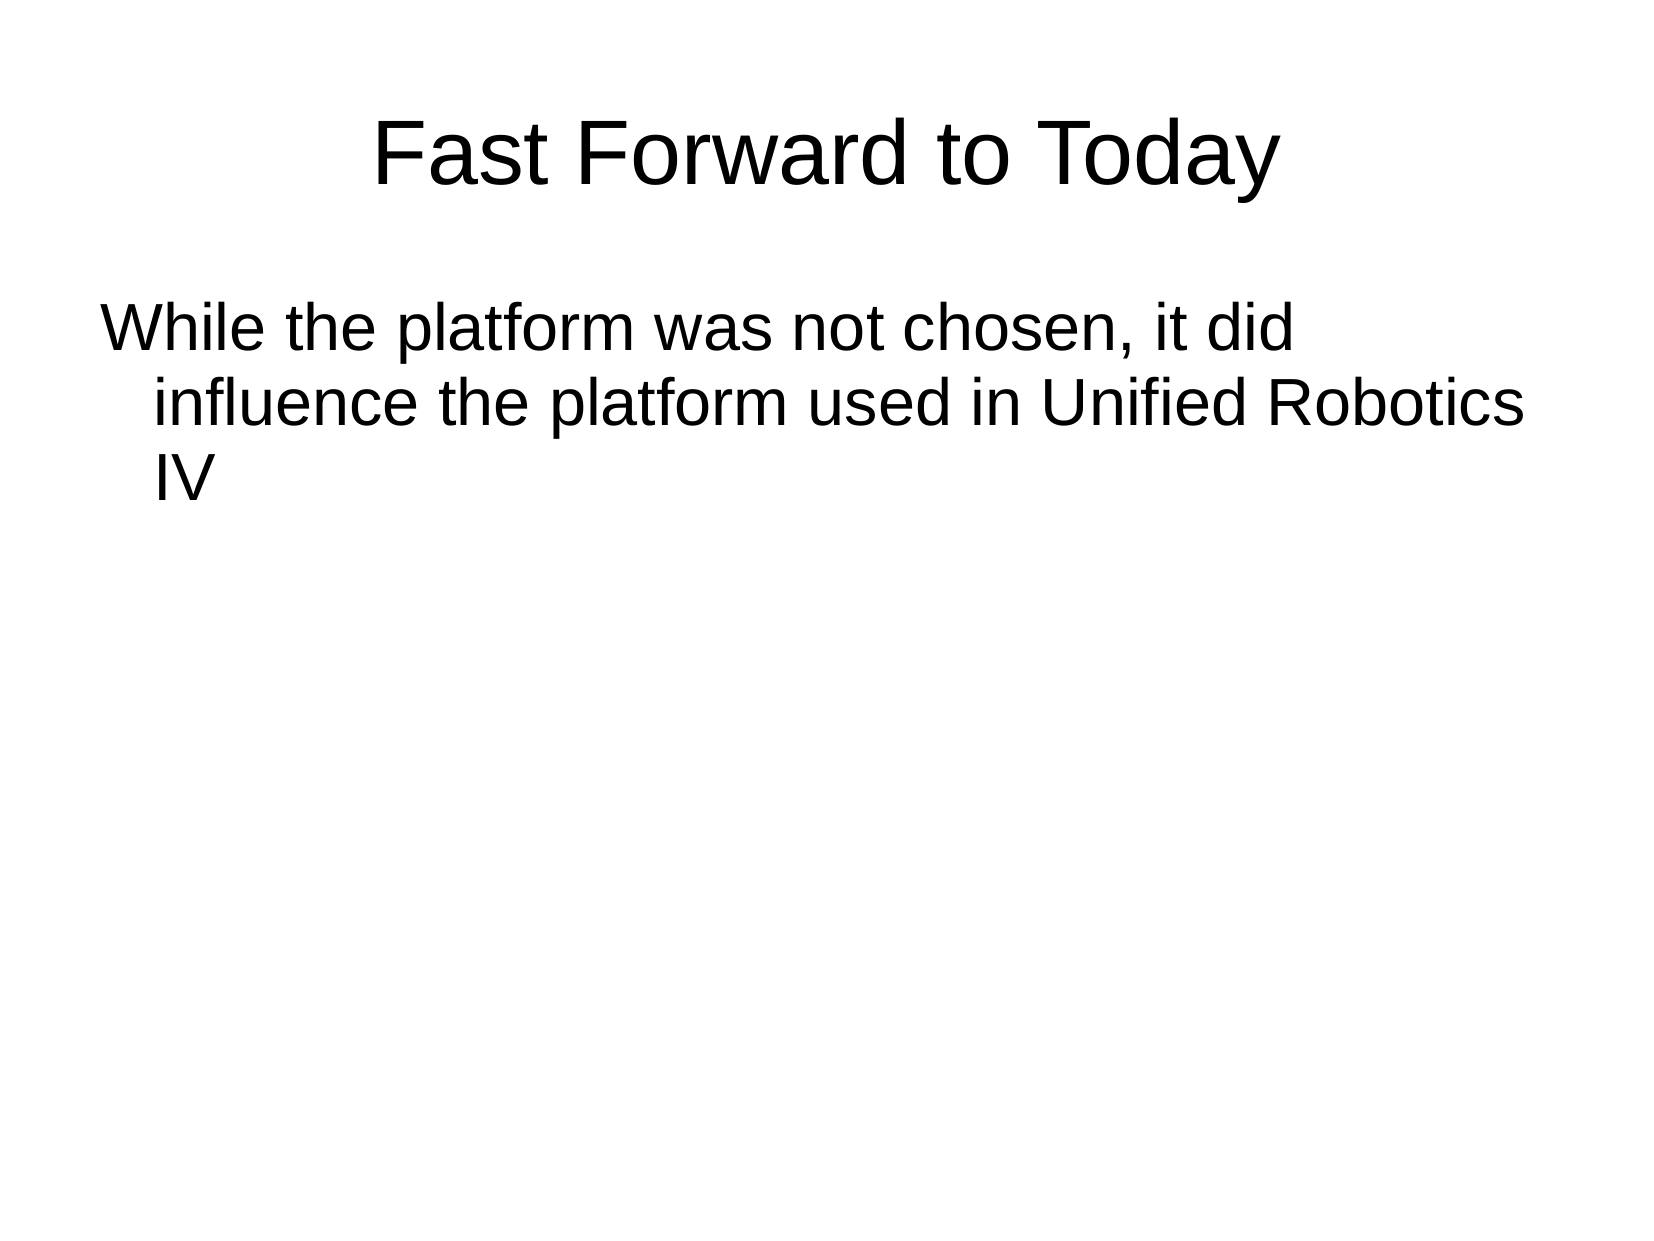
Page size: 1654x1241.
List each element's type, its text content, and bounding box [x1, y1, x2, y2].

title Fast Forward to Today [82, 56, 1571, 250]
list While the platform was not chosen, it did influence the platform used in Unified Robotics IV [82, 290, 1571, 1094]
